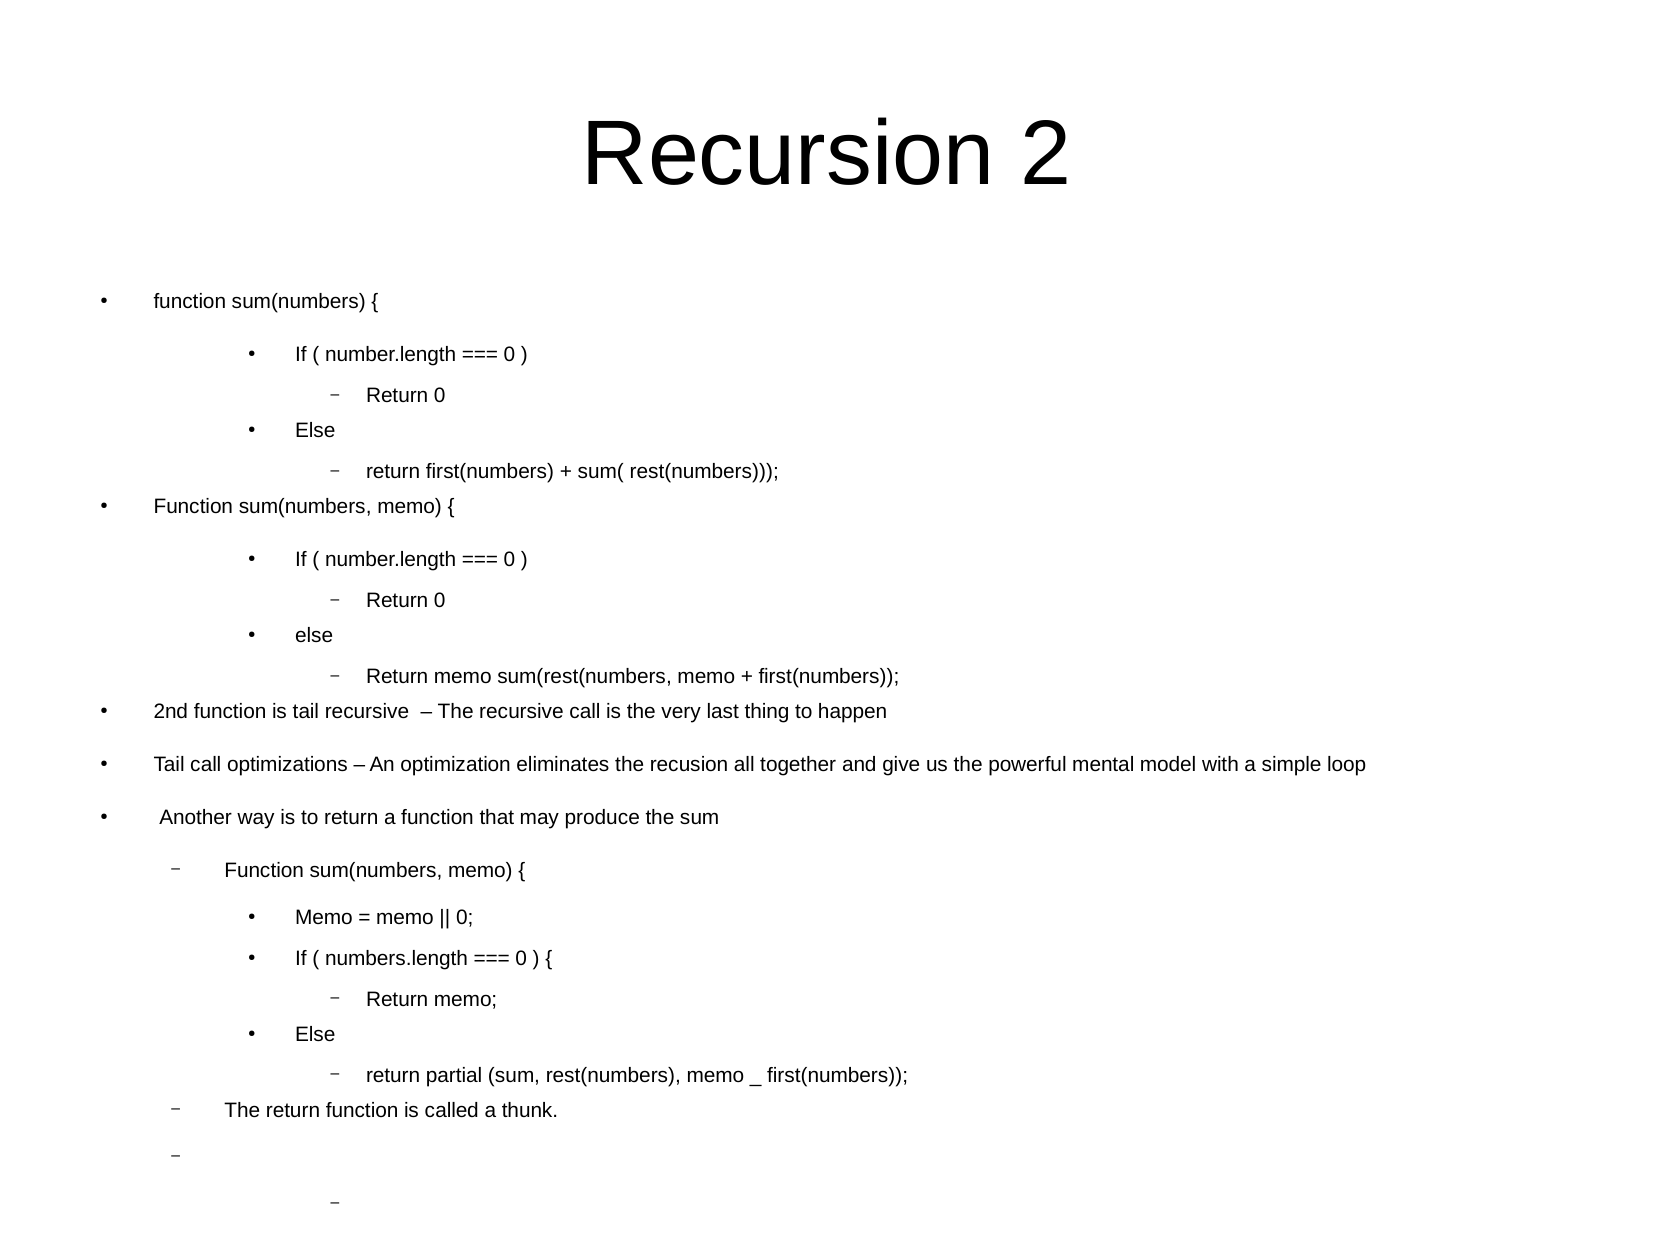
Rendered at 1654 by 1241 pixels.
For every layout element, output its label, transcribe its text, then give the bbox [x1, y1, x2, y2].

list function sum(numbers) { If ( number.length === 0 ) Return 0 Else return first(numbers) + sum( rest(numbers))); Function sum(numbers, memo) { If ( number.length === 0 ) Return 0 else Return memo sum(rest(numbers, memo + first(numbers)); 2nd function is tail recursive – The recursive call is the very last thing to happen Tail call optimizations – An optimization eliminates the recusion all together and give us the powerful mental model with a simple loop Another way is to return a function that may produce the sum Function sum(numbers, memo) { Memo = memo || 0; If ( numbers.length === 0 ) { Return memo; Else return partial (sum, rest(numbers), memo _ first(numbers)); The return function is called a thunk. [82, 290, 1571, 1186]
title Recursion 2 [82, 49, 1571, 257]
